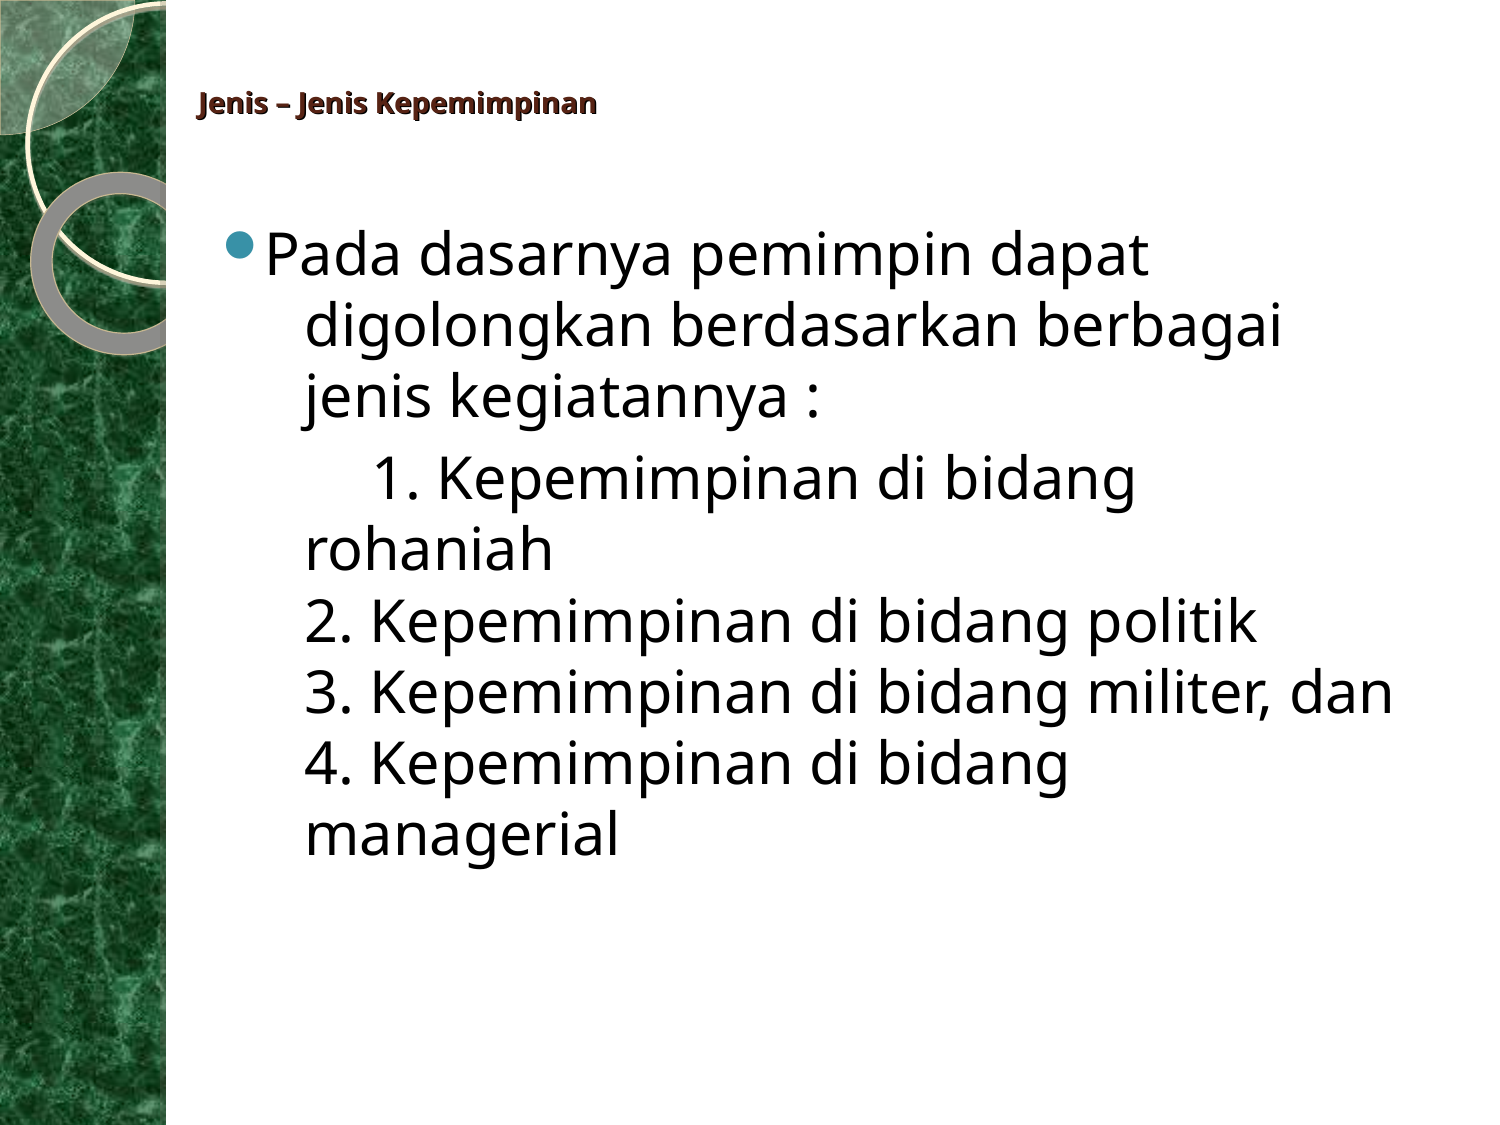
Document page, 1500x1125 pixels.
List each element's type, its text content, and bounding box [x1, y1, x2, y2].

list Pada dasarnya pemimpin dapat digolongkan berdasarkan berbagai jenis kegiatannya : 1. Kepemimpinan di bidang rohaniah 2. Kepemimpinan di bidang politik 3. Kepemimpinan di bidang militer, dan 4. Kepemimpinan di bidang managerial [183, 208, 1414, 996]
title Jenis – Jenis Kepemimpinan [183, 42, 1341, 161]
